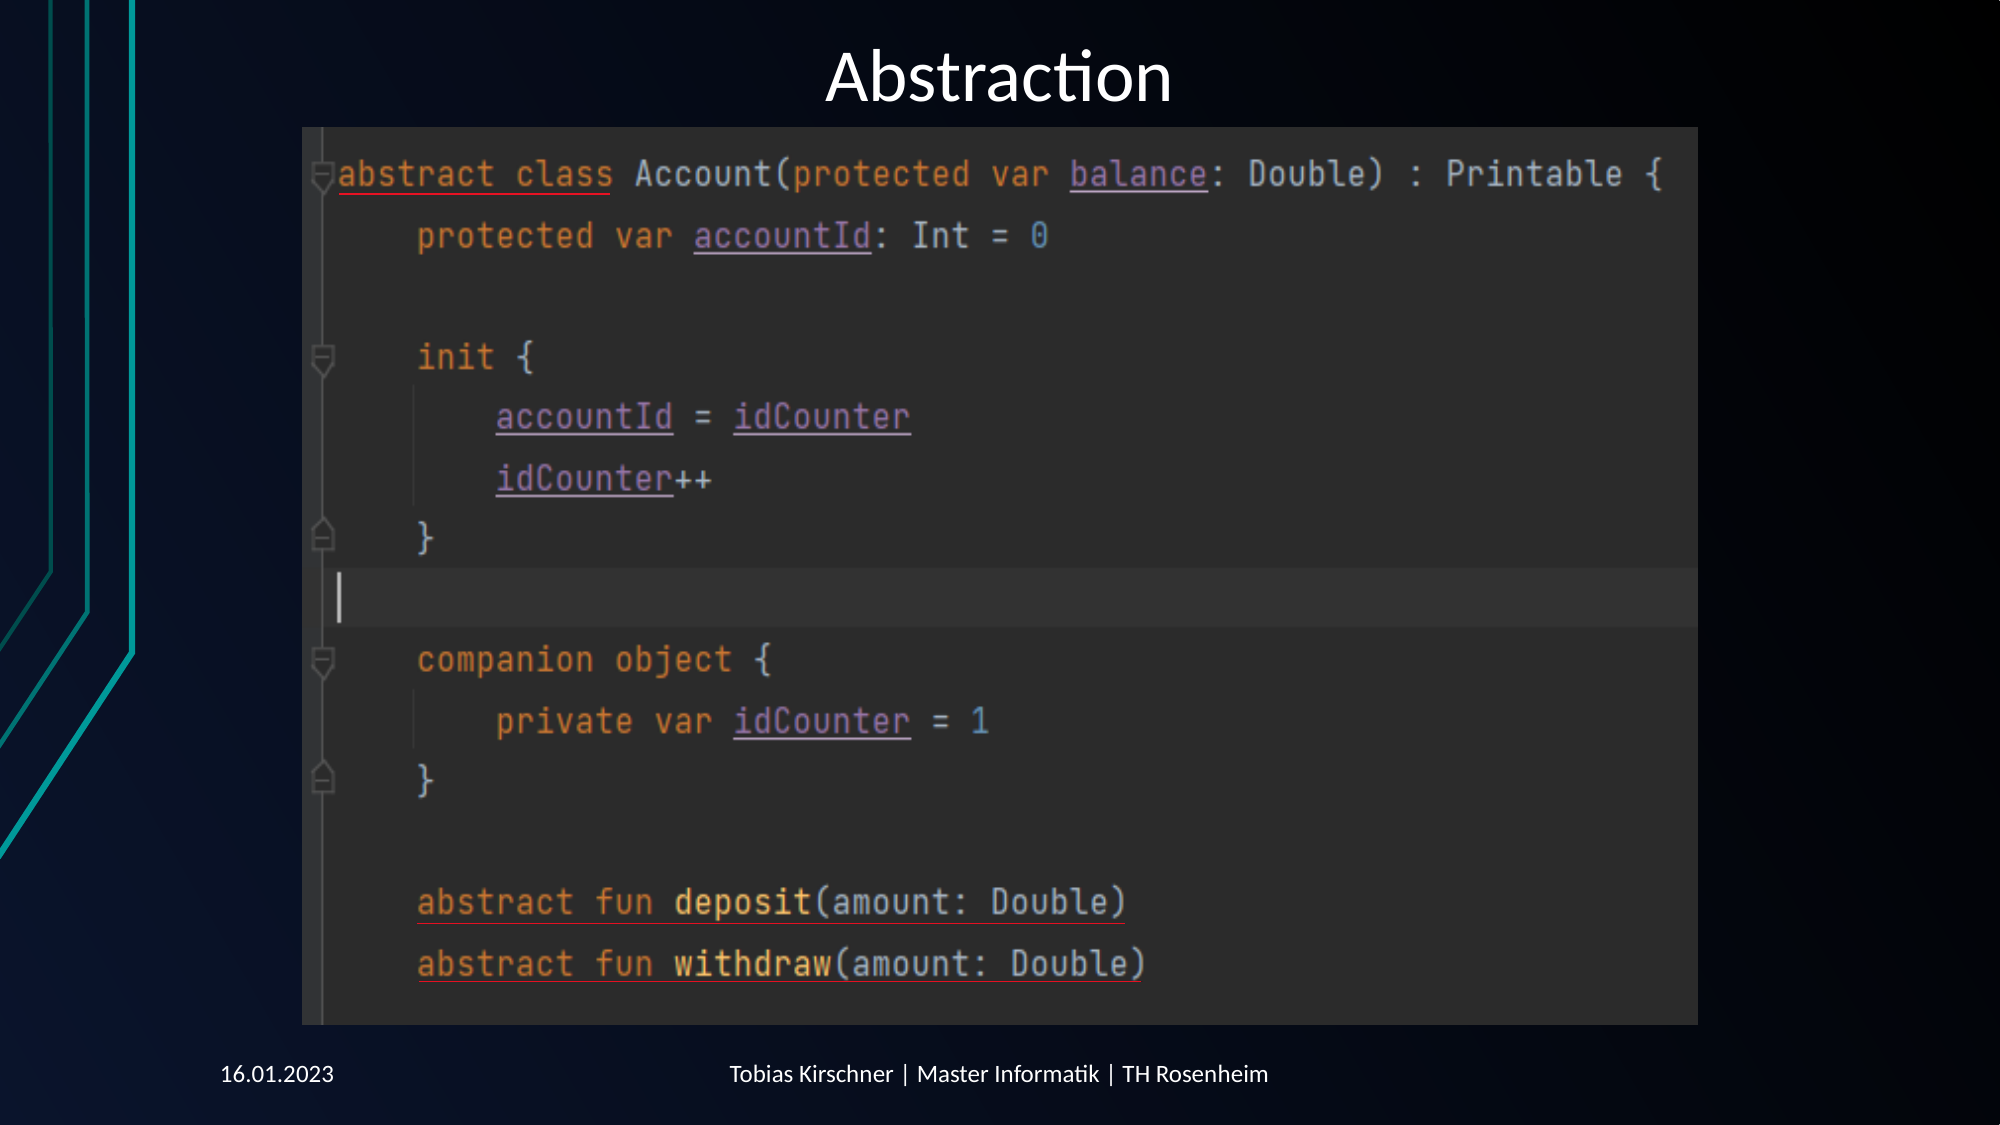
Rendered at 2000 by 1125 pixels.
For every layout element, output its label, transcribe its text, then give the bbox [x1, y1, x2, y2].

picture [302, 127, 1698, 1025]
text_box 16.01.2023 [199, 1042, 566, 1103]
title Abstraction [149, 10, 1850, 128]
text_box Tobias Kirschner | Master Informatik | TH Rosenheim [566, 1042, 1433, 1103]
